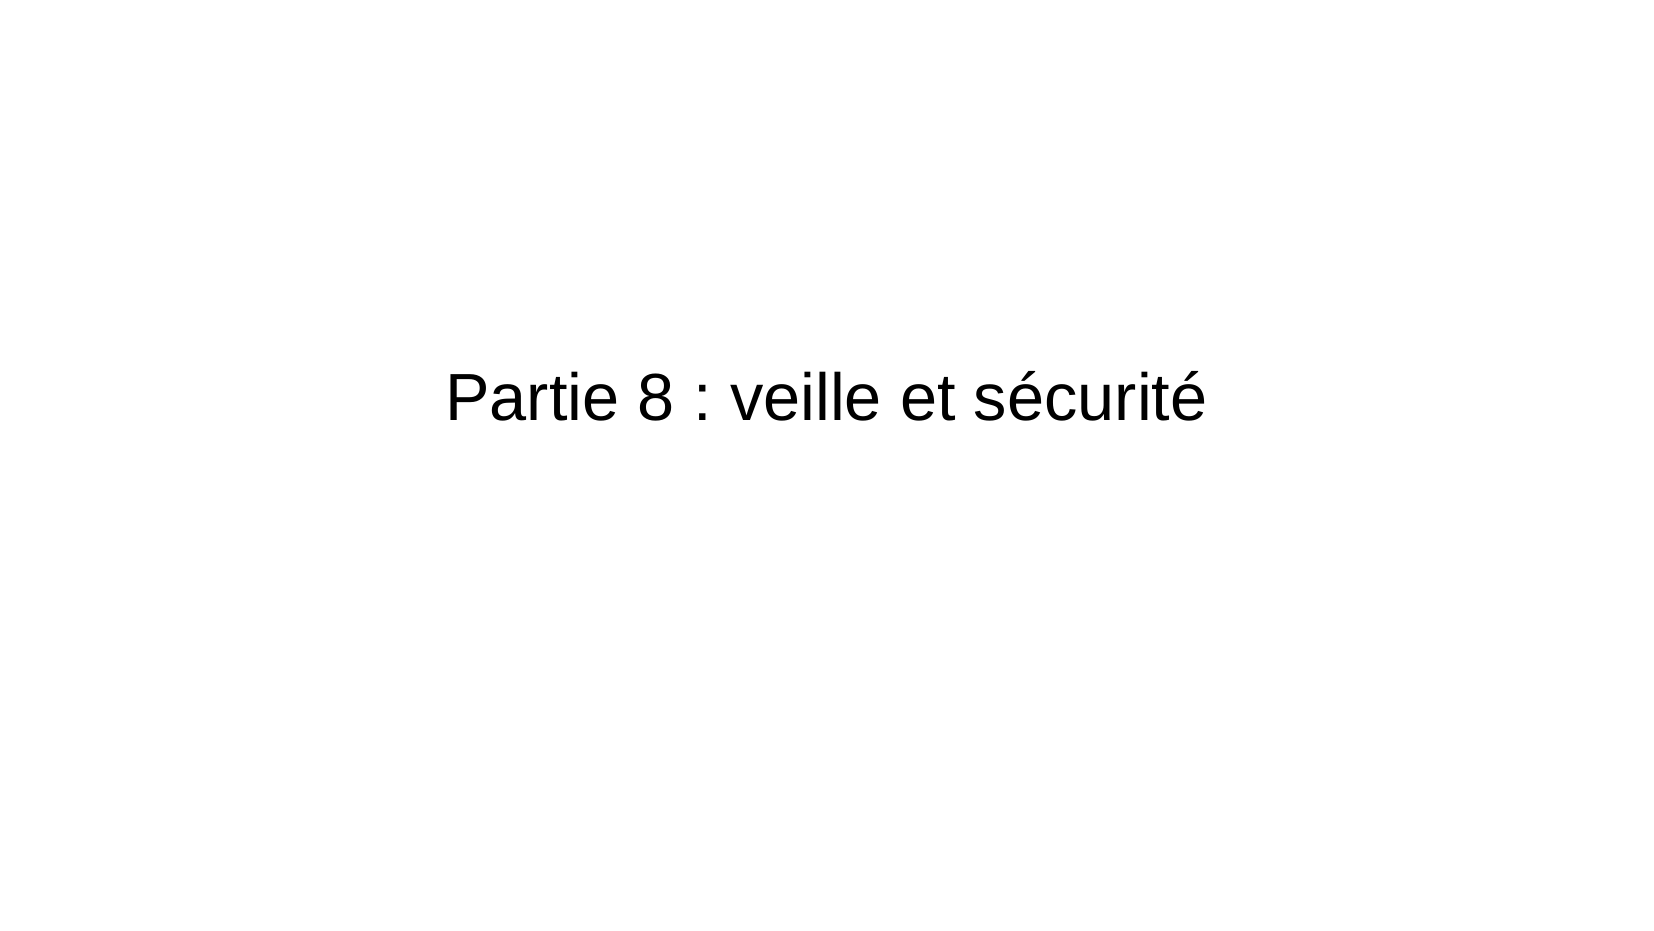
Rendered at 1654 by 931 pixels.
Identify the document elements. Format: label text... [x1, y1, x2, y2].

subtitle Partie 8 : veille et sécurité [82, 37, 1571, 757]
